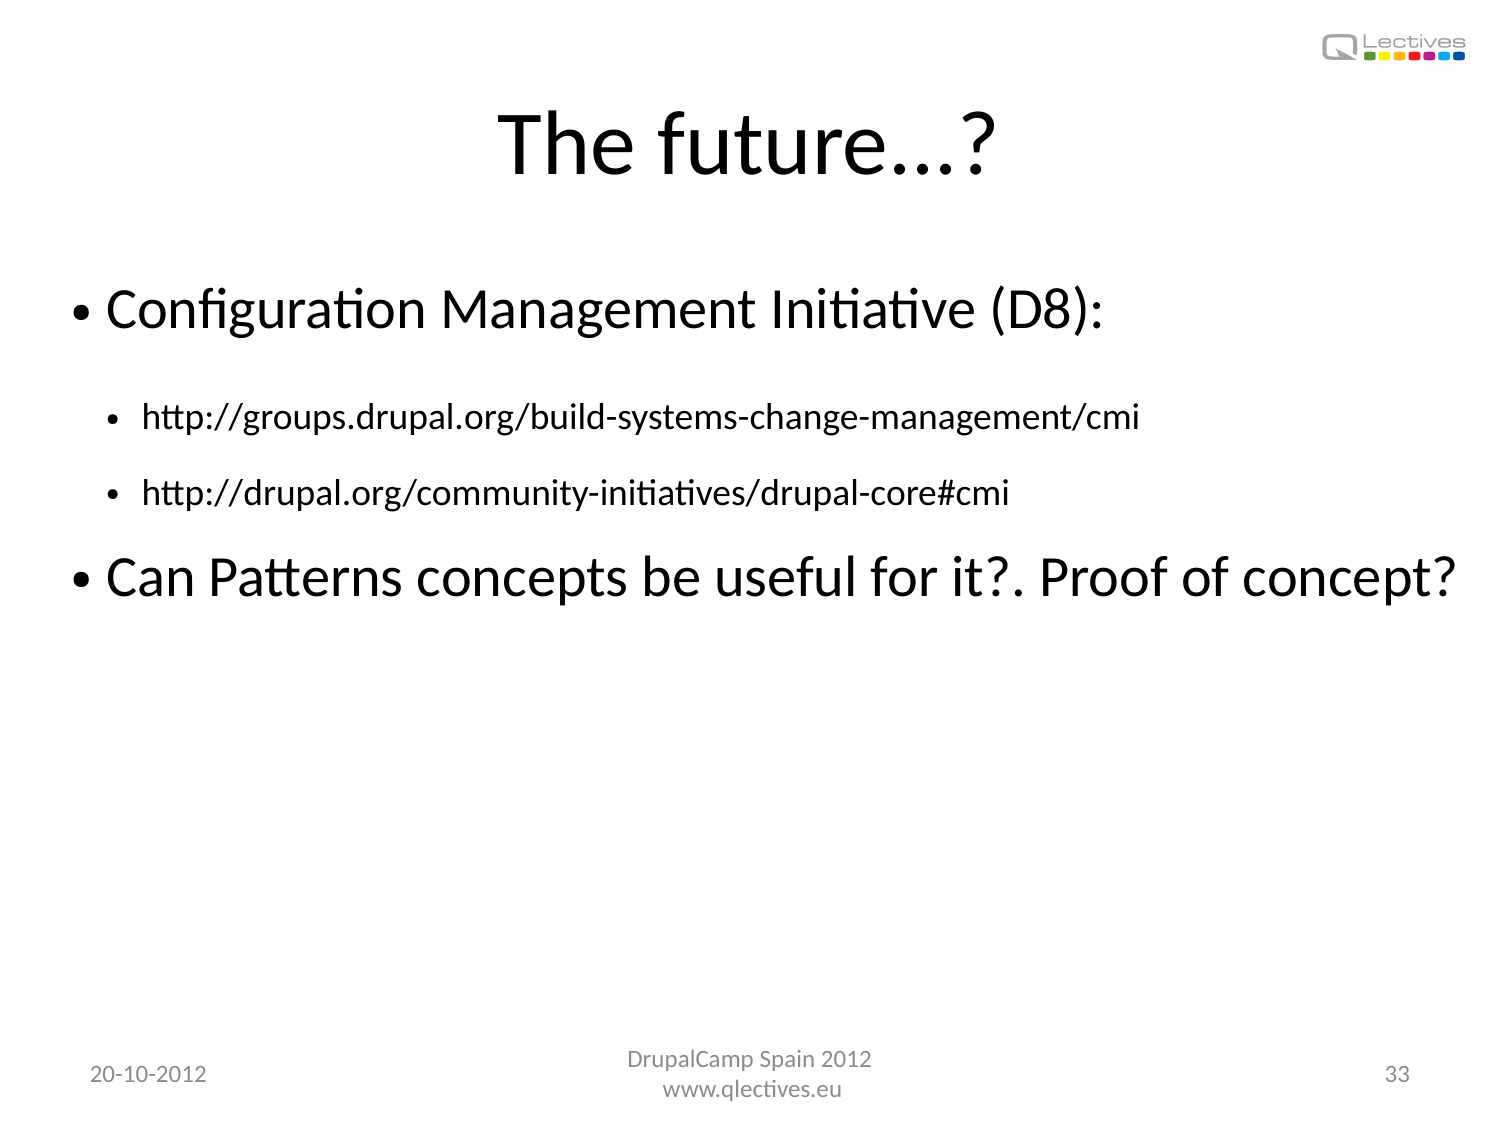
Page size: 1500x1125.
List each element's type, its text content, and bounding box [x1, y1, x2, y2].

text_box DrupalCamp Spain 2012 www.qlectives.eu [512, 1042, 988, 1103]
text_box 20-10-2012 [74, 1042, 425, 1103]
text_box The future...? [74, 44, 1425, 212]
picture [1288, 9, 1500, 90]
text_box Configuration Management Initiative (D8): http://groups.drupal.org/build-systems-change-management/cmi http://drupal.org/community-initiatives/drupal-core#cmi Can Patterns concepts be useful for it?. Proof of concept? [56, 212, 1477, 910]
text_box <number> [1074, 1042, 1425, 1103]
